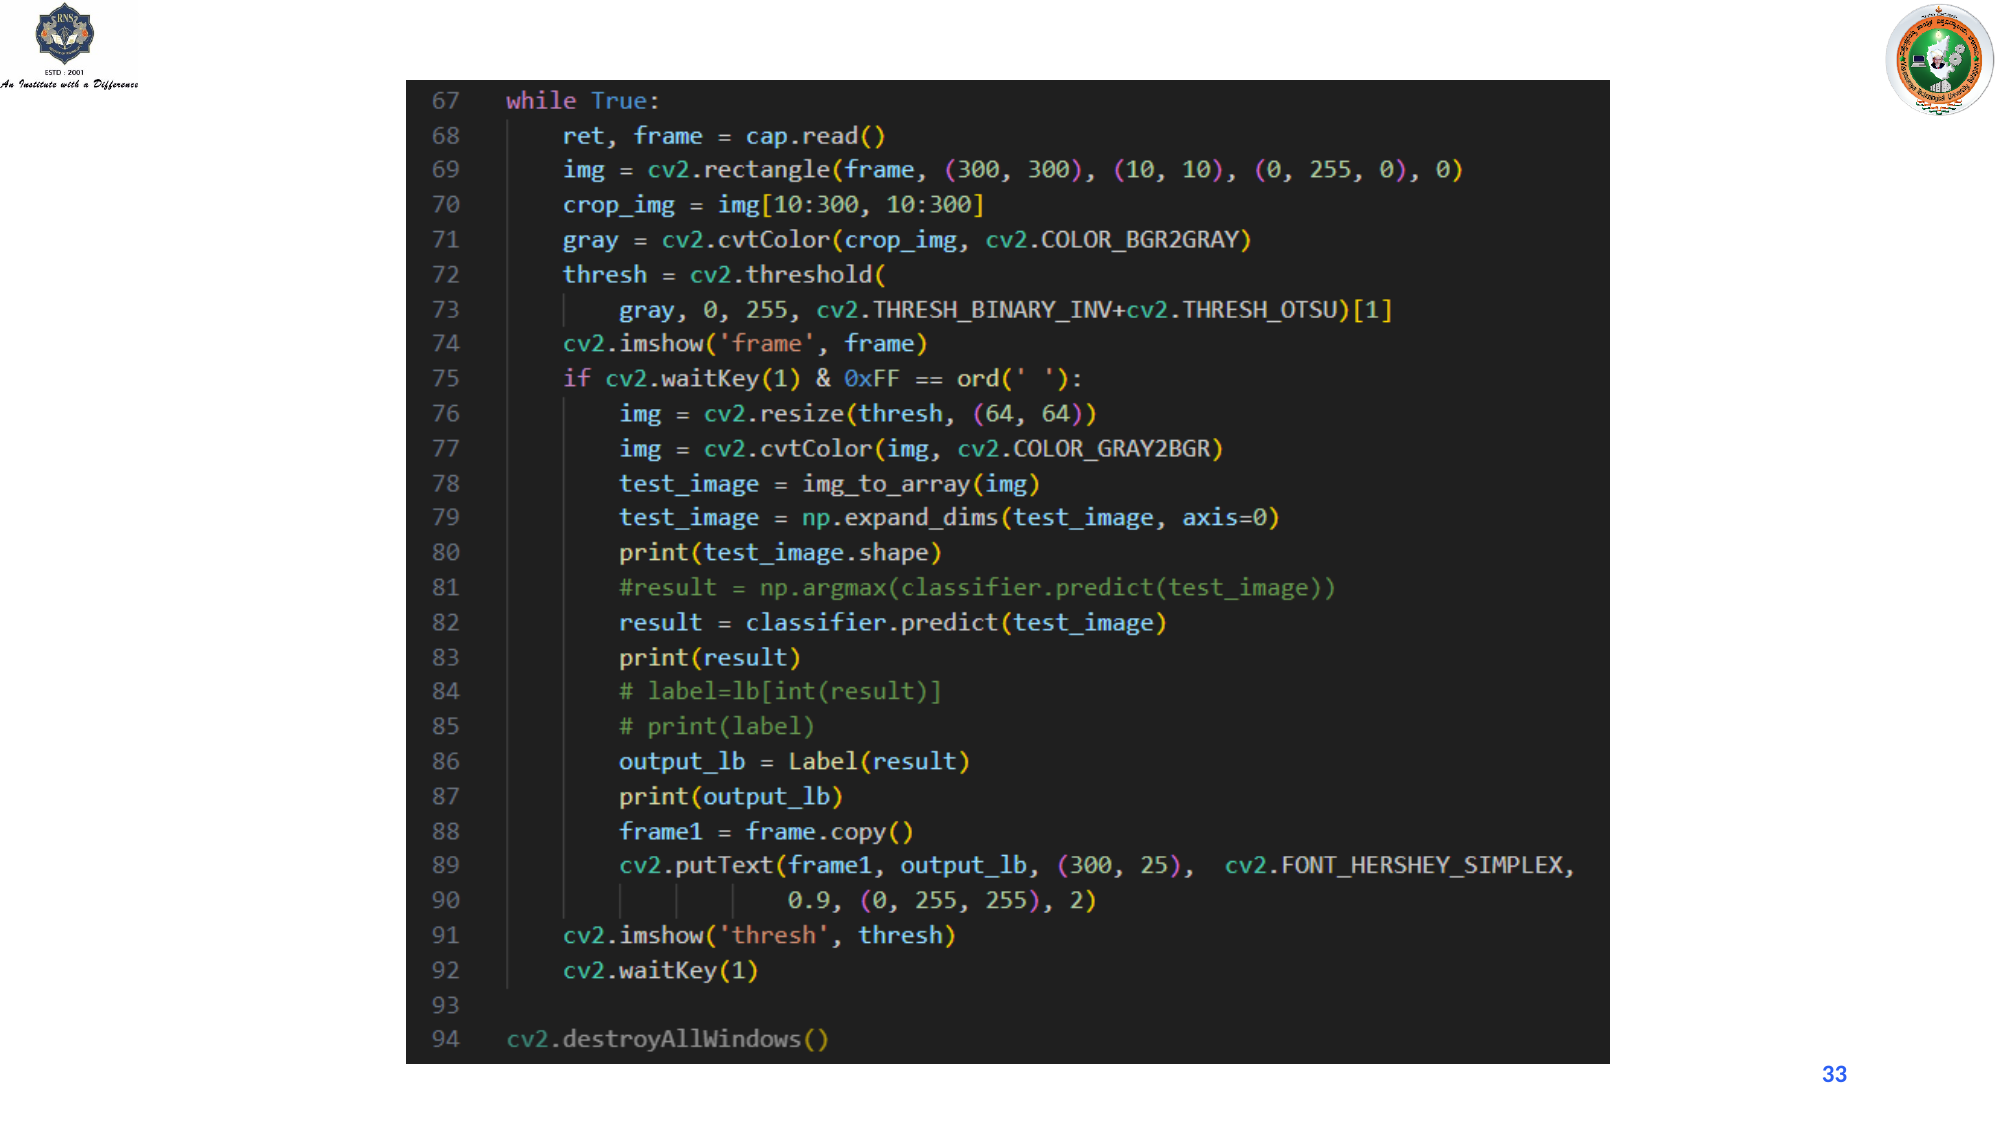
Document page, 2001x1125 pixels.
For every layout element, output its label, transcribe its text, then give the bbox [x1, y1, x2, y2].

slide_number <number> [1412, 1042, 1863, 1103]
picture [0, 0, 138, 90]
picture [406, 80, 1610, 1065]
picture [1882, 2, 1997, 117]
